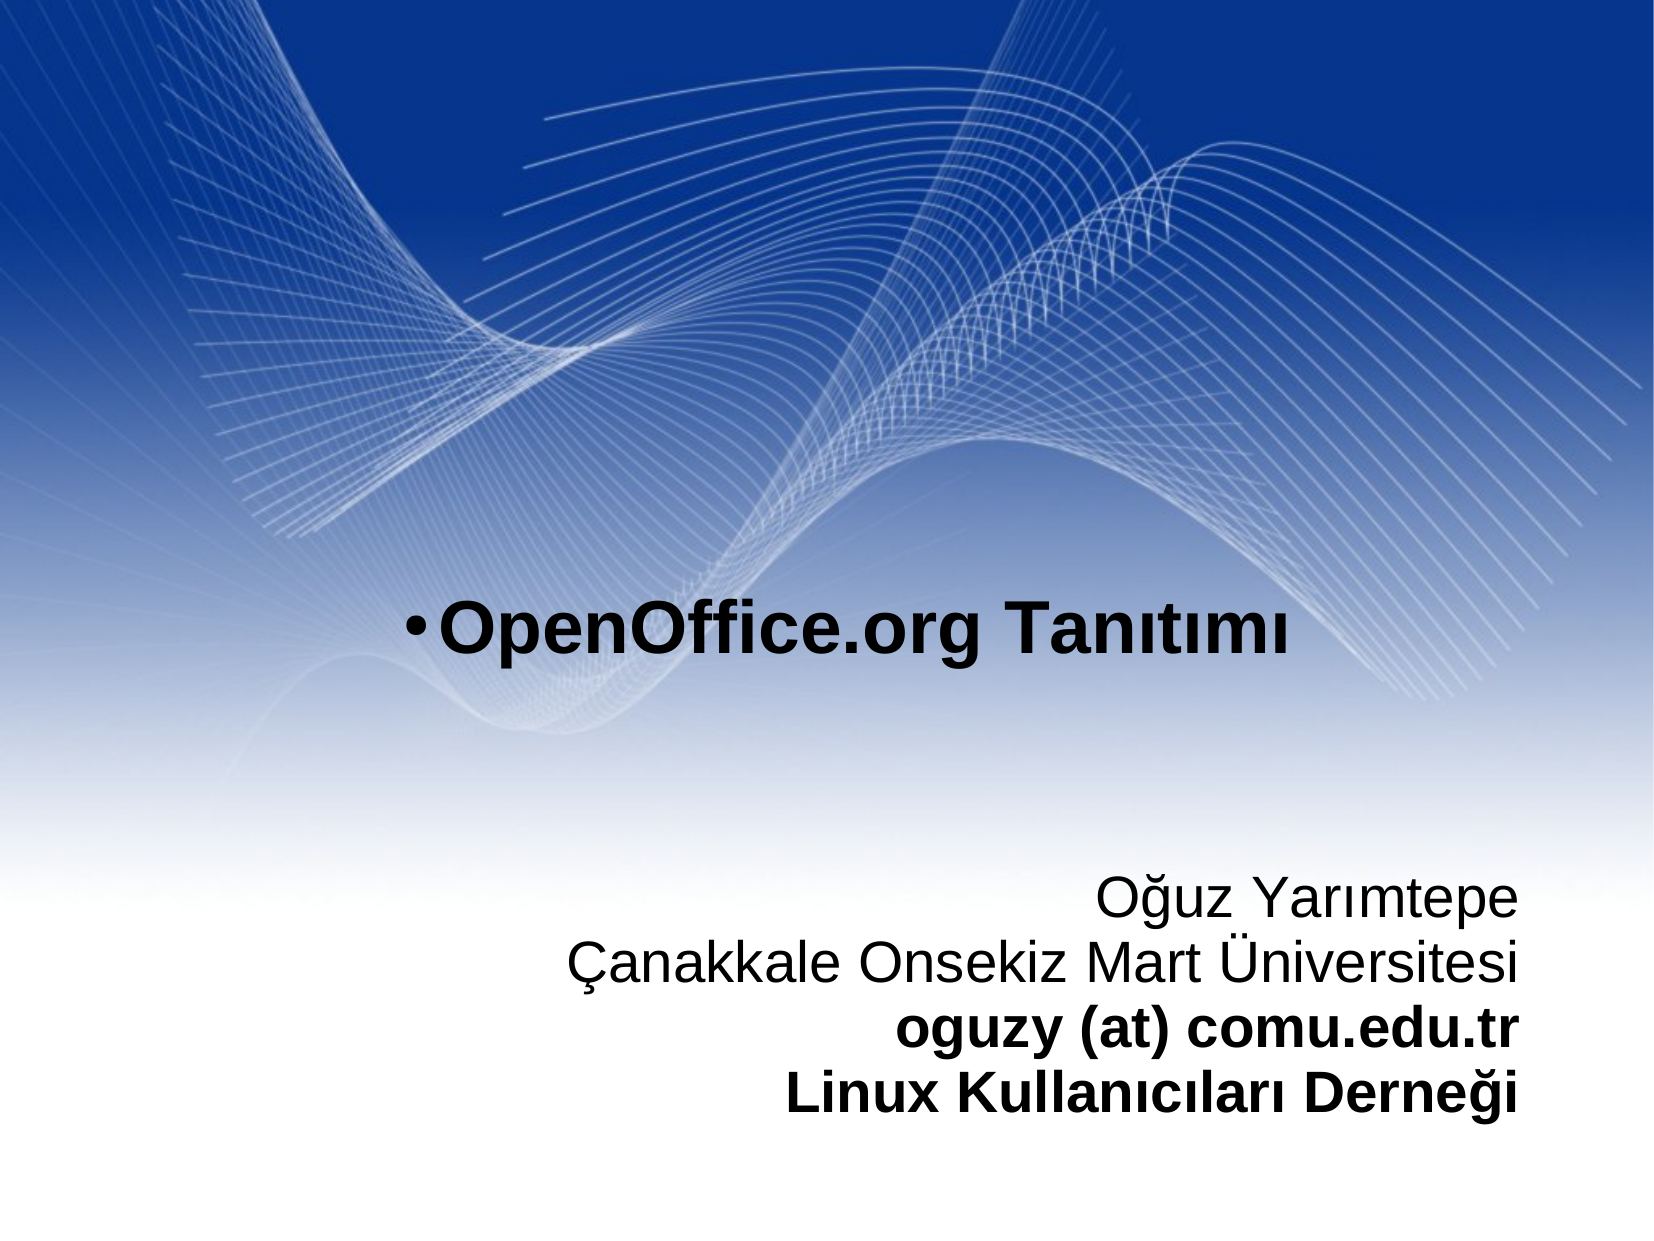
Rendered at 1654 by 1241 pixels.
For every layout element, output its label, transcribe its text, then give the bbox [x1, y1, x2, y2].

title OpenOffice.org Tanıtımı [324, 545, 1300, 709]
text_box Oğuz Yarımtepe Çanakkale Onsekiz Mart Üniversitesi oguzy (at) comu.edu.tr Linux Kullanıcıları Derneği [501, 857, 1536, 1168]
picture [0, 0, 1654, 1241]
